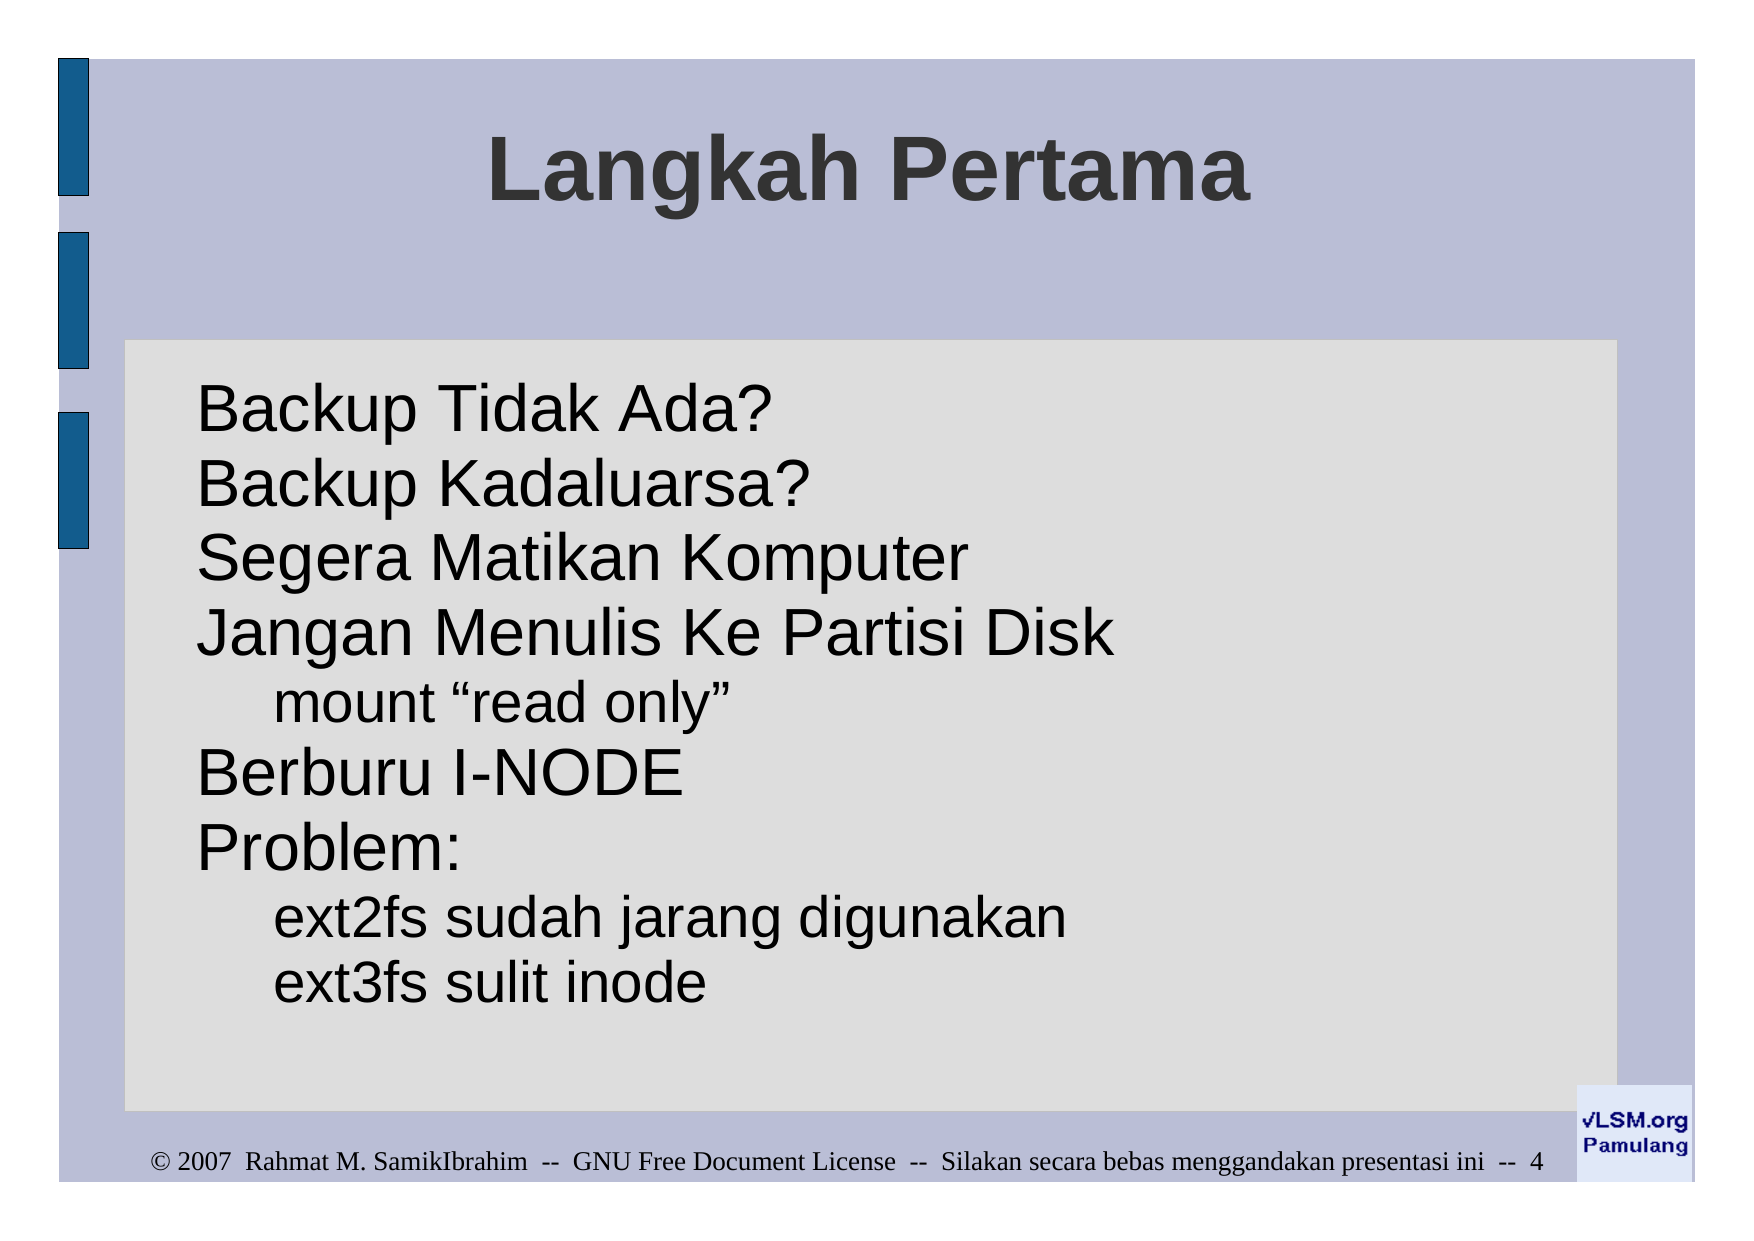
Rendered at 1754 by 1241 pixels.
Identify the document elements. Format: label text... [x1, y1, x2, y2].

list Backup Tidak Ada? Backup Kadaluarsa? Segera Matikan Komputer Jangan Menulis Ke Partisi Disk mount “read only” Berburu I-NODE Problem: ext2fs sudah jarang digunakan ext3fs sulit inode [178, 370, 1577, 1087]
picture [1577, 1085, 1692, 1182]
title Langkah Pertama [169, 74, 1568, 263]
